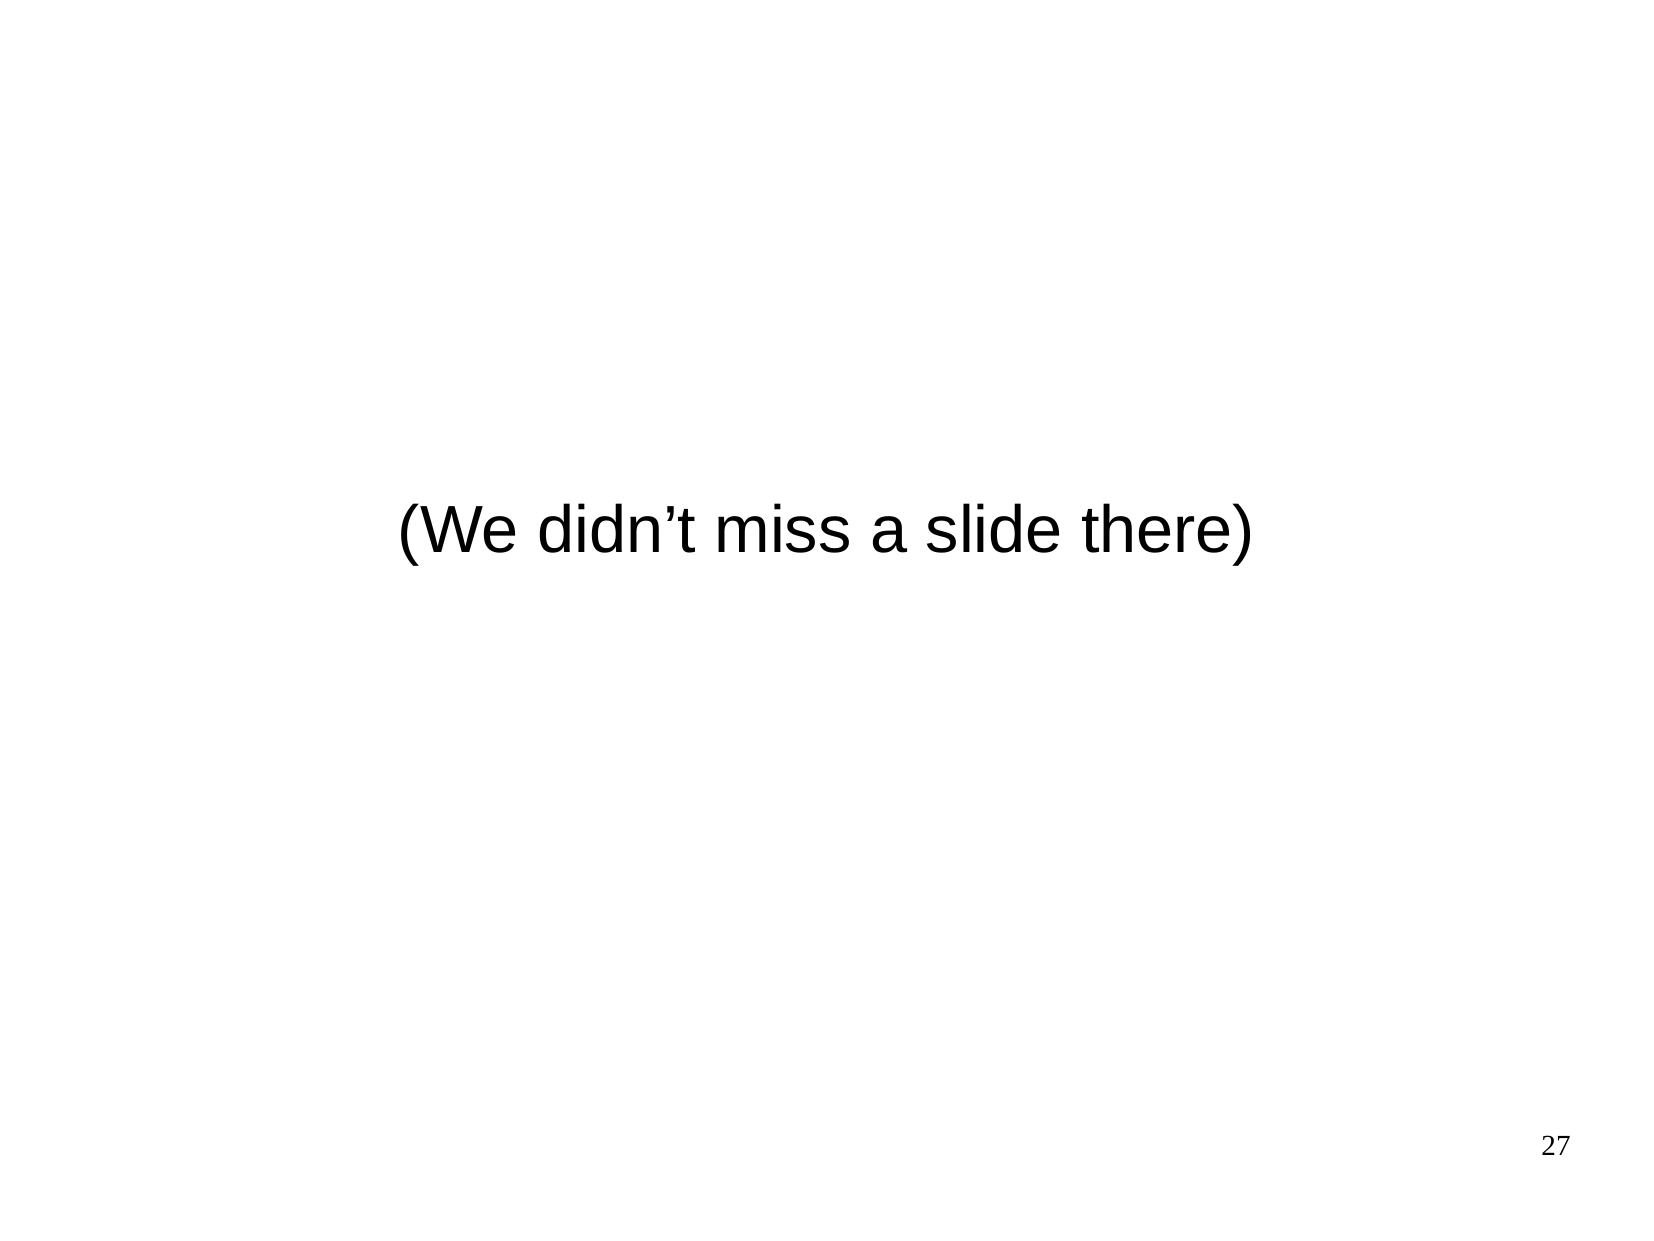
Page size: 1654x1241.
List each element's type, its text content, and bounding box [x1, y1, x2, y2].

subtitle (We didn’t miss a slide there) [82, 49, 1571, 1010]
